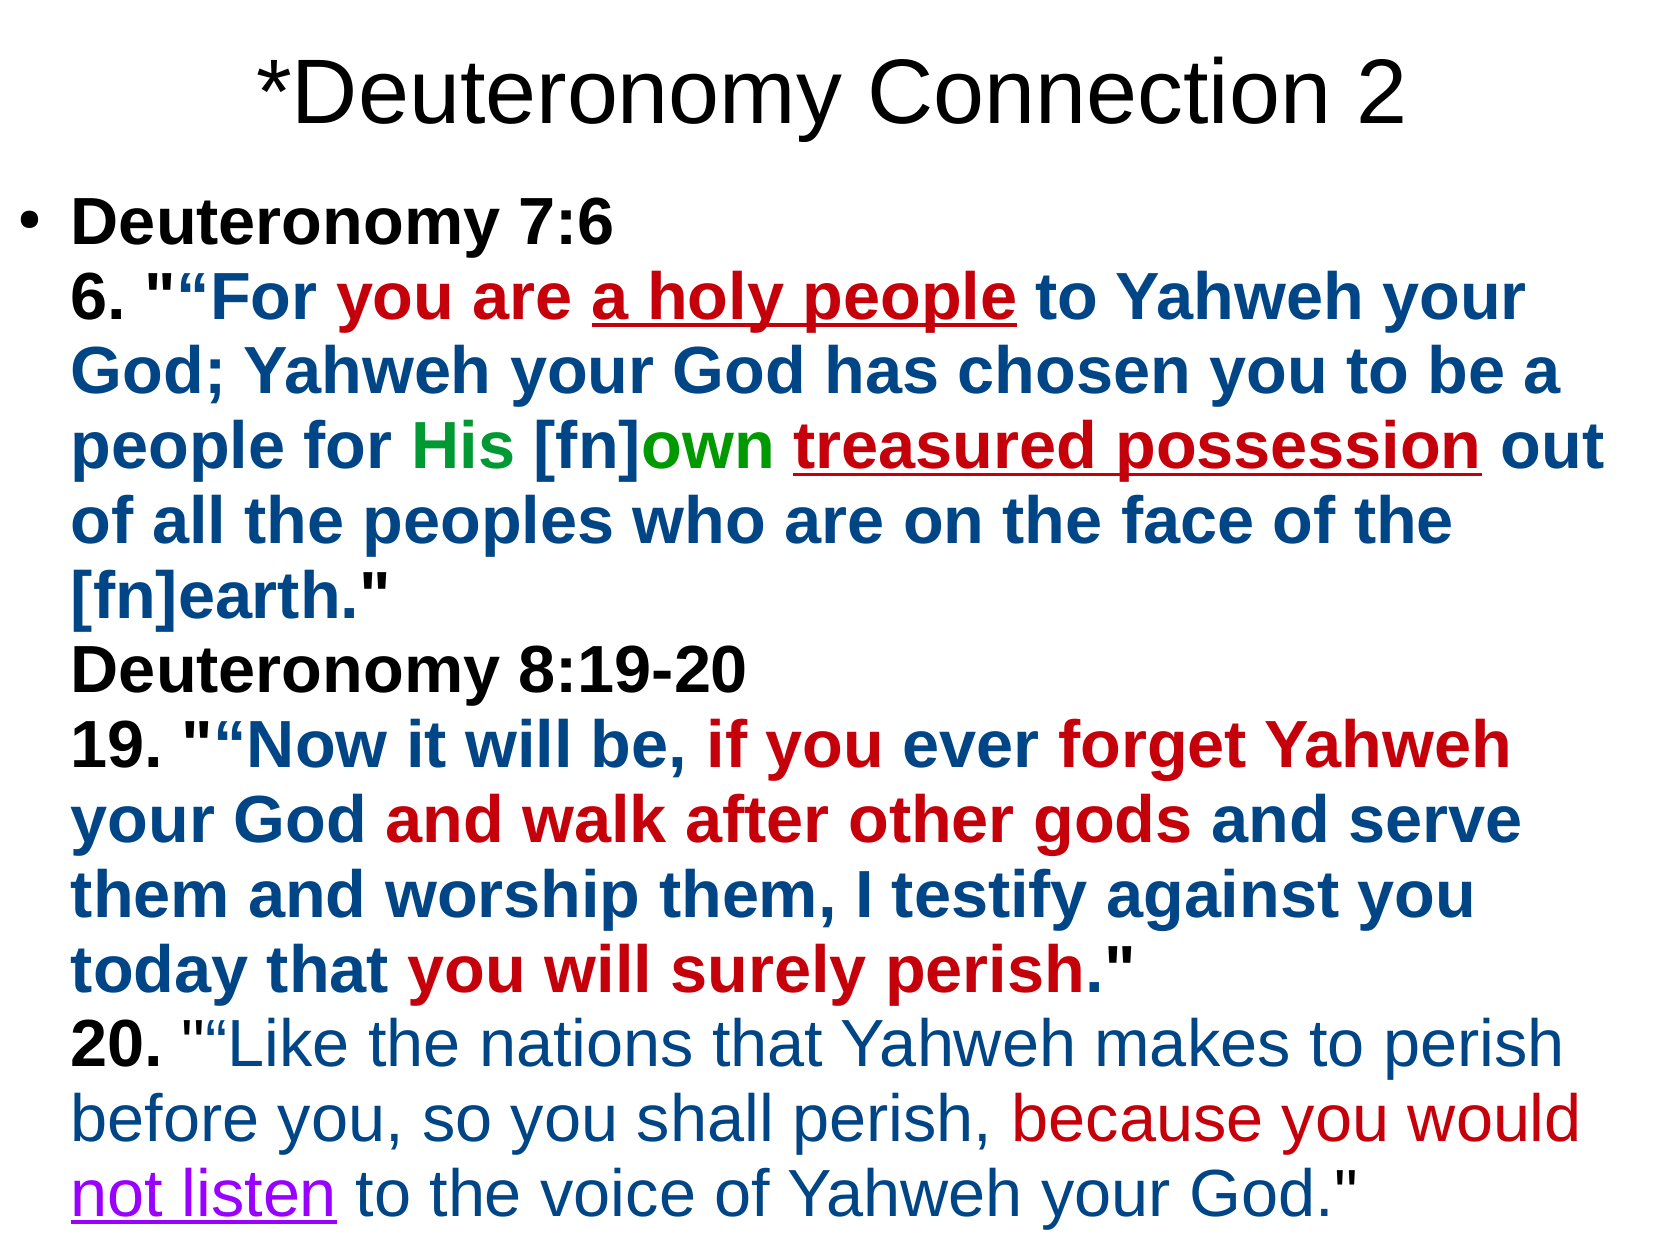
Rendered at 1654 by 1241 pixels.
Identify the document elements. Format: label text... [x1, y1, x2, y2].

list Deuteronomy 7:6 6. "“For you are a holy people to Yahweh your God; Yahweh your God has chosen you to be a people for His [fn]own treasured possession out of all the peoples who are on the face of the [fn]earth." Deuteronomy 8:19-20 19. "“Now it will be, if you ever forget Yahweh your God and walk after other gods and serve them and worship them, I testify against you today that you will surely perish." 20. "“Like the nations that Yahweh makes to perish before you, so you shall perish, because you would not listen to the voice of Yahweh your God." [0, 183, 1654, 1241]
title *Deuteronomy Connection 2 [88, 0, 1577, 183]
